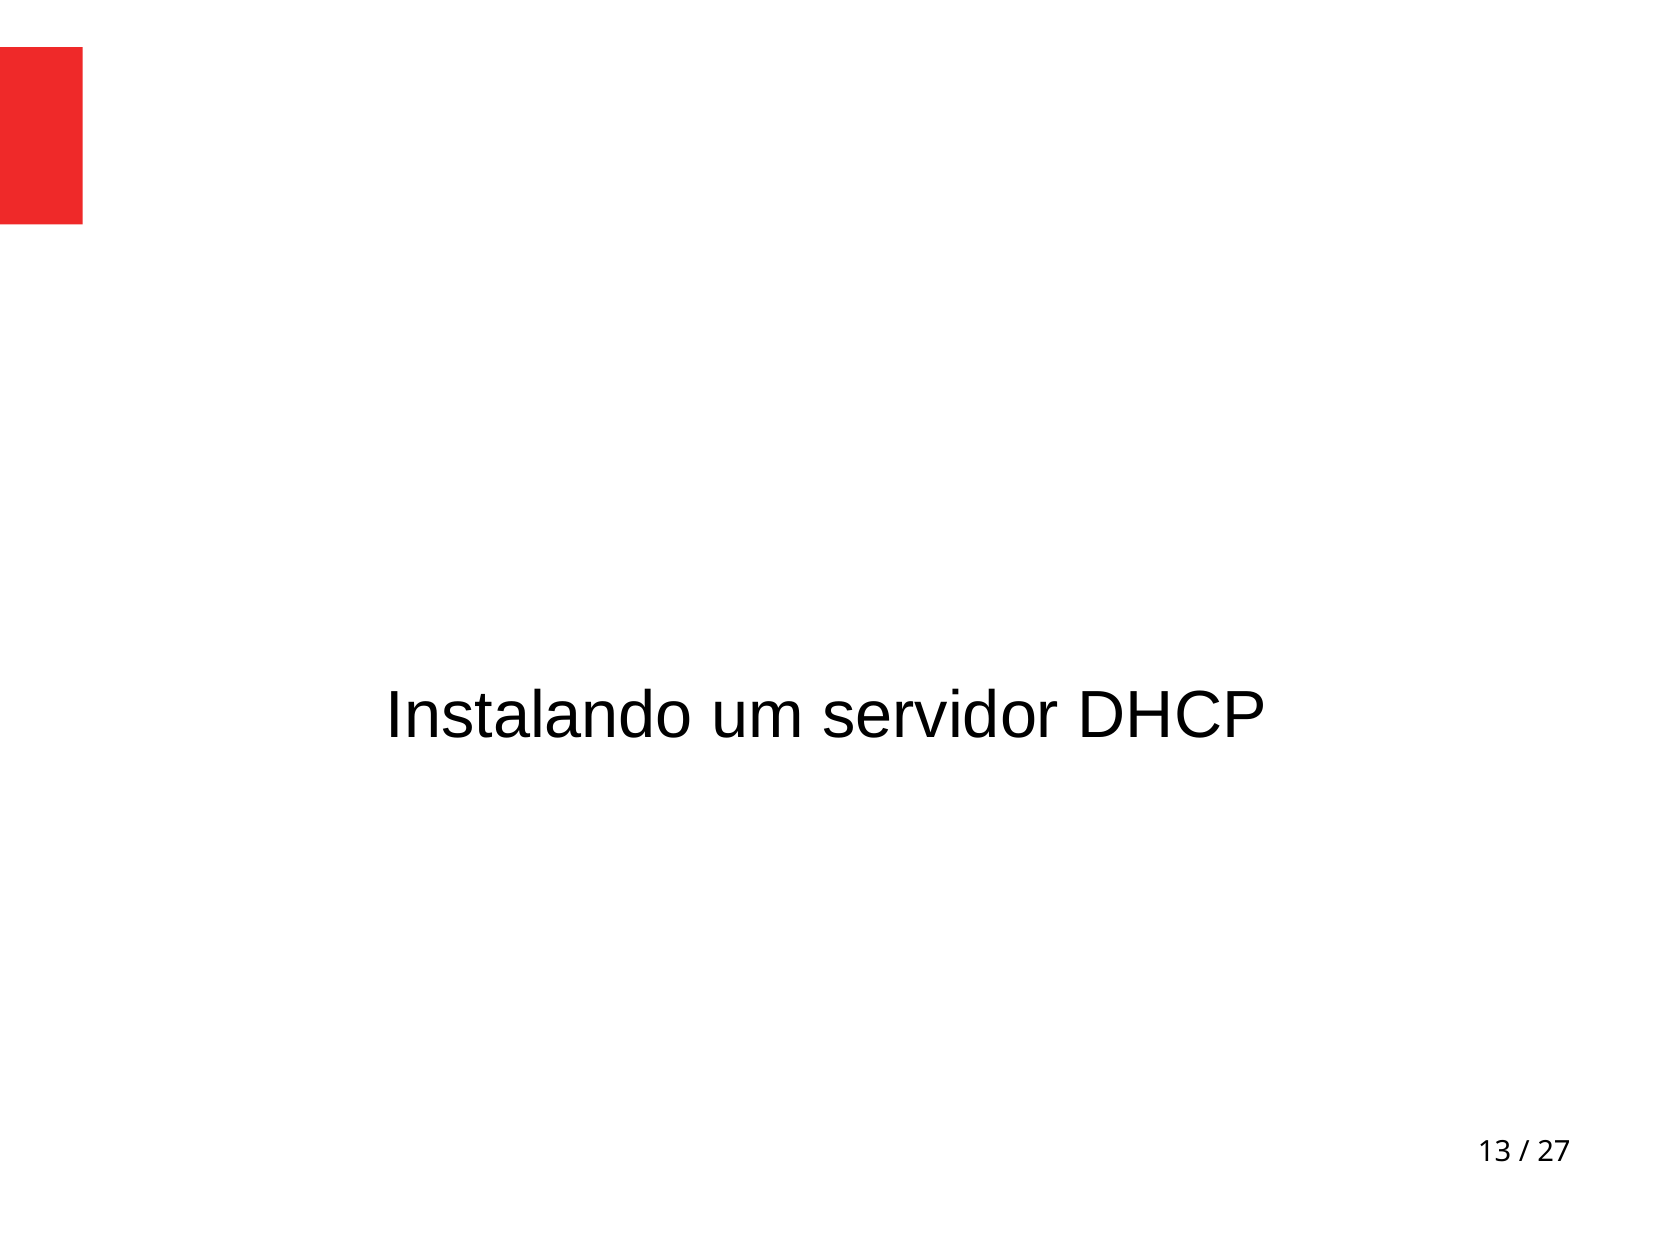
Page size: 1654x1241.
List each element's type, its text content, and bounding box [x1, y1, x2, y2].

subtitle Instalando um servidor DHCP [118, 354, 1536, 1074]
